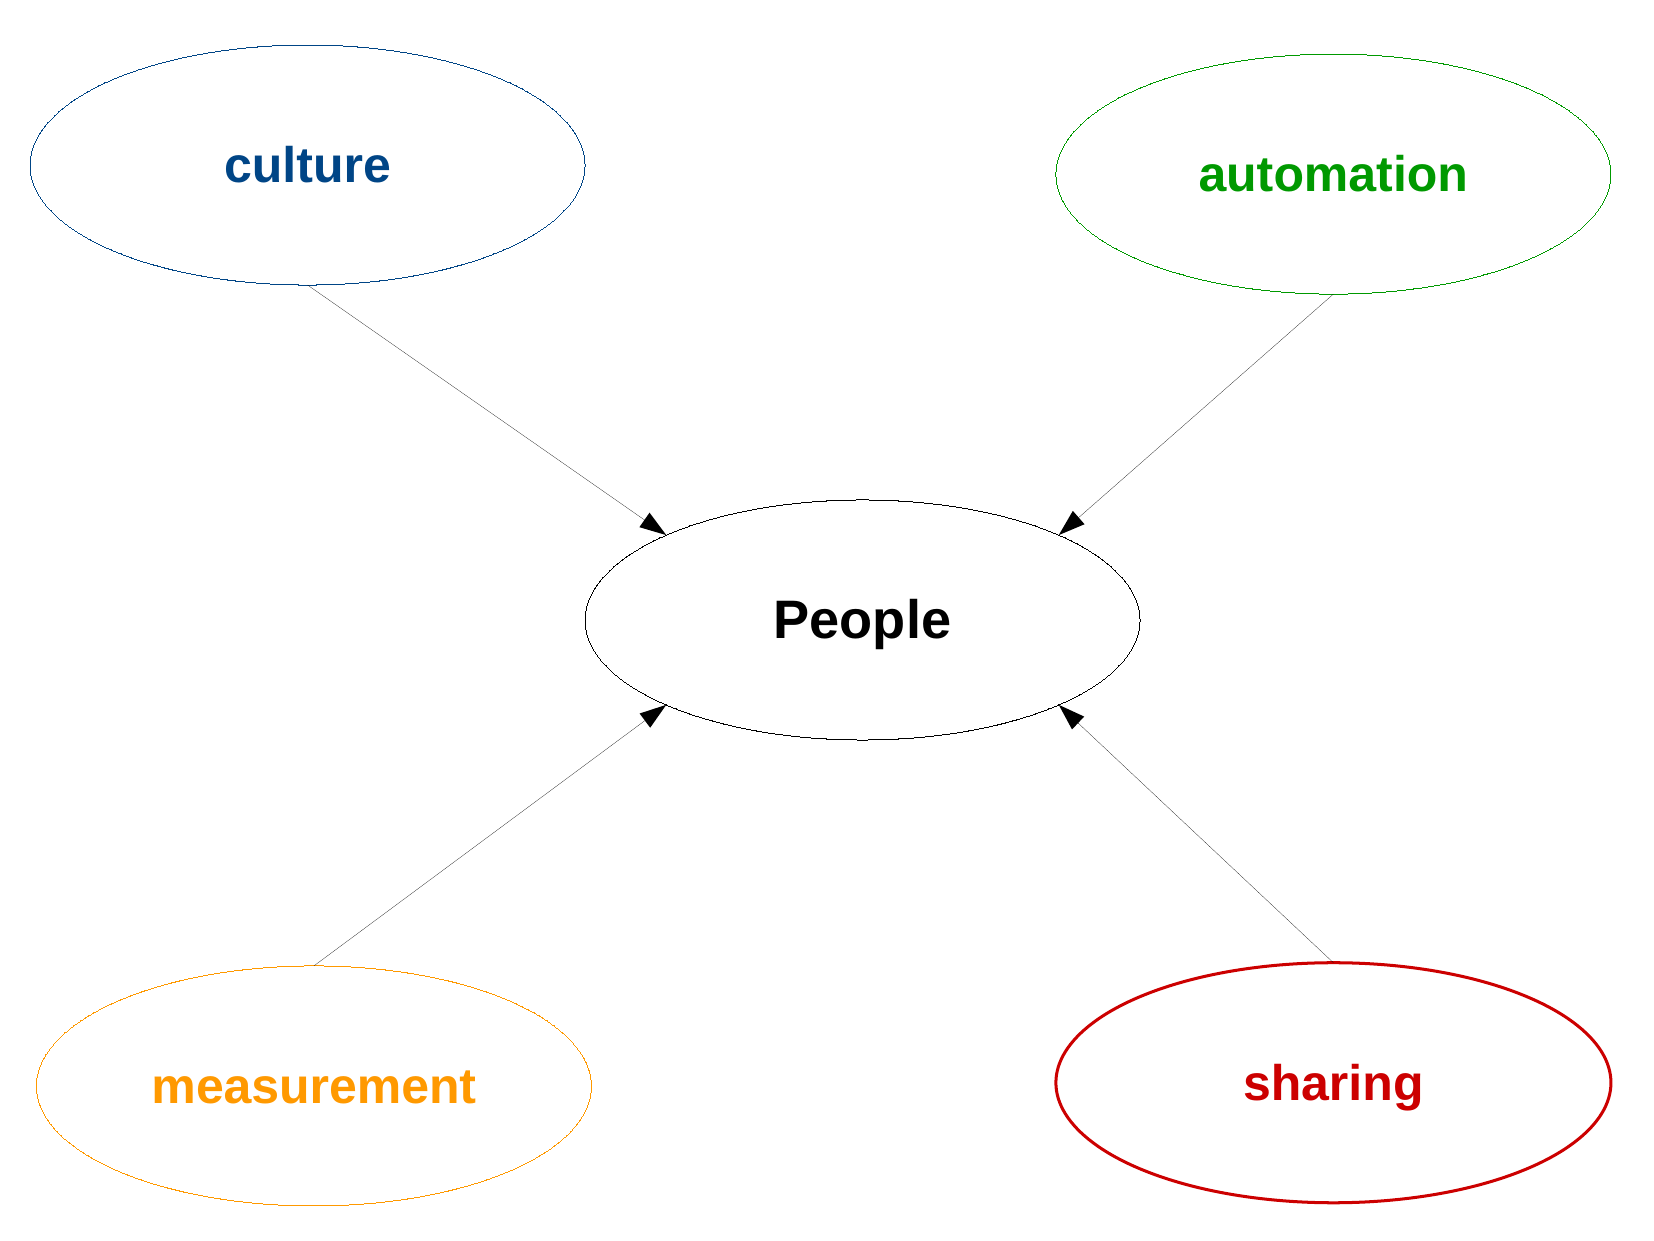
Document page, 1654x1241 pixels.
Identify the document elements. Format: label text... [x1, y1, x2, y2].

text_box automation [1183, 138, 1483, 210]
text_box culture [30, 45, 586, 286]
text_box People [758, 582, 967, 658]
text_box measurement [136, 1050, 492, 1122]
text_box sharing [1228, 1047, 1439, 1119]
